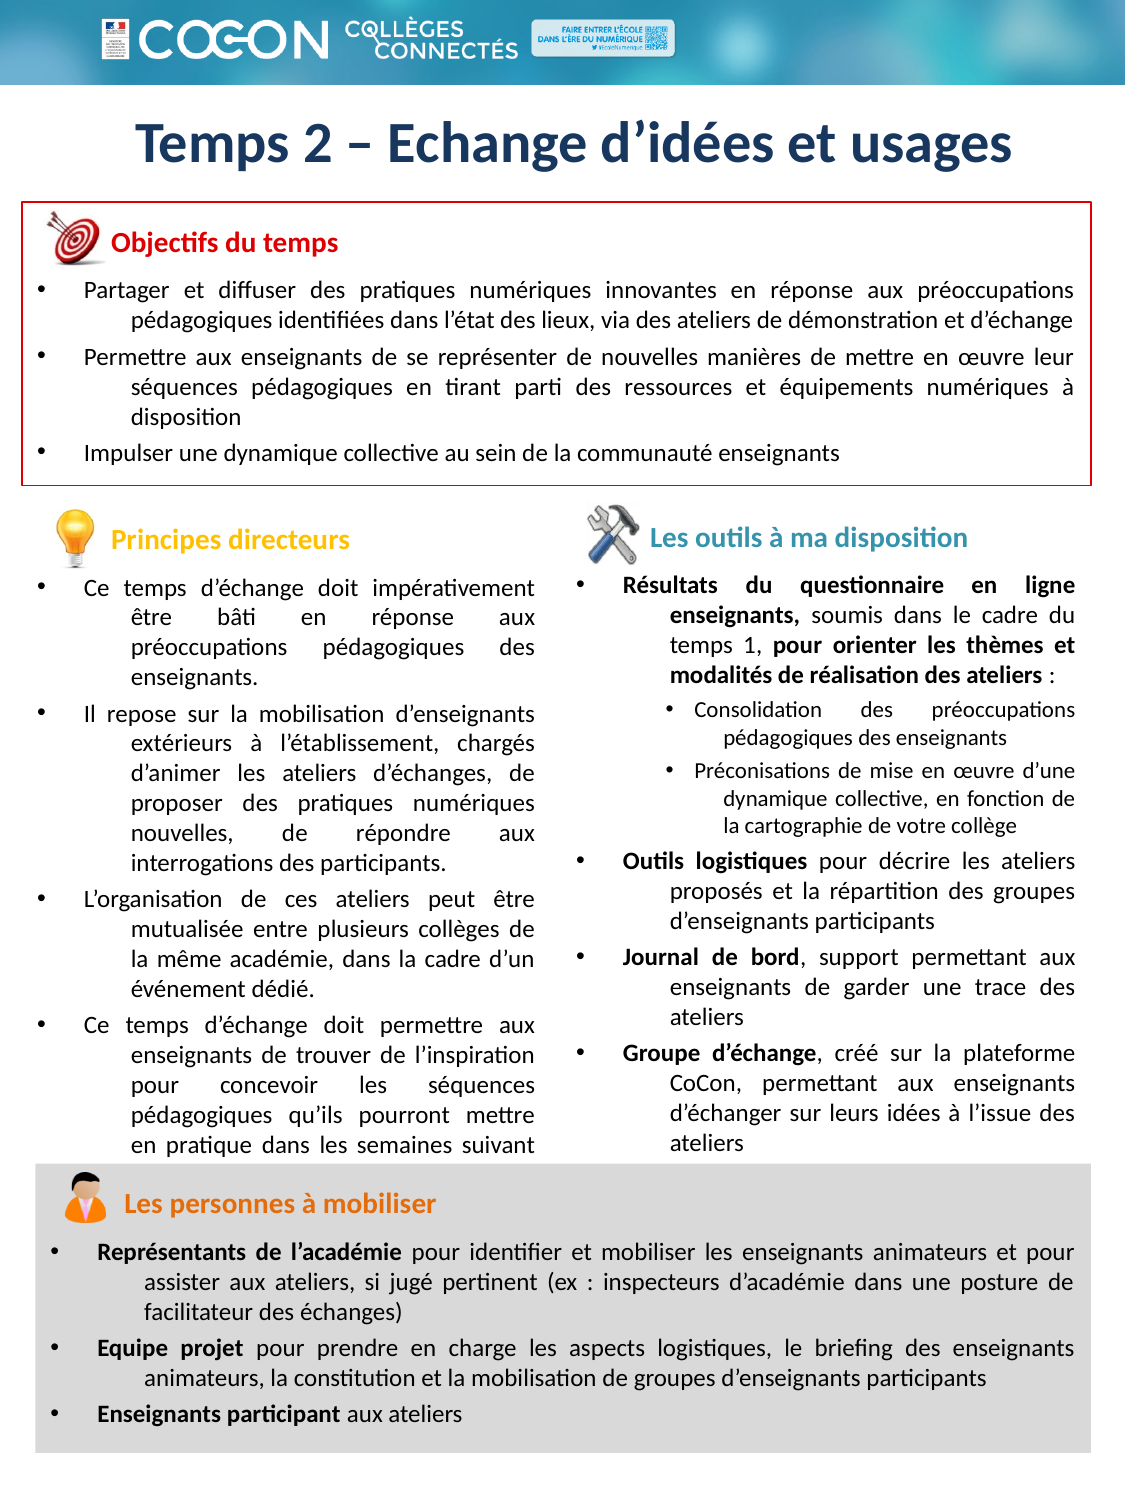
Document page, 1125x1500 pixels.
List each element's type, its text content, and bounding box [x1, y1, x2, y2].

picture [0, 0, 1125, 85]
picture [65, 1172, 106, 1223]
picture [586, 501, 640, 566]
title Temps 2 – Echange d’idées et usages [0, 88, 1125, 190]
text_box Les outils à ma disposition Résultats du questionnaire en ligne enseignants, soumis dans le cadre du temps 1, pour orienter les thèmes et modalités de réalisation des ateliers : Consolidation des préoccupations pédagogiques des enseignants Préconisations de mise en œuvre d’une dynamique collective, en fonction de la cartographie de votre collège Outils logistiques pour décrire les ateliers proposés et la répartition des groupes d’enseignants participants Journal de bord, support permettant aux enseignants de garder une trace des ateliers Groupe d’échange, créé sur la plateforme CoCon, permettant aux enseignants d’échanger sur leurs idées à l’issue des ateliers [560, 496, 1091, 935]
picture [54, 509, 97, 569]
text_box Les personnes à mobiliser Représentants de l’académie pour identifier et mobiliser les enseignants animateurs et pour assister aux ateliers, si jugé pertinent (ex : inspecteurs d’académie dans une posture de facilitateur des échanges) Equipe projet pour prendre en charge les aspects logistiques, le briefing des enseignants animateurs, la constitution et la mobilisation de groupes d’enseignants participants Enseignants participant aux ateliers [35, 1163, 1091, 1453]
picture [43, 208, 106, 268]
text_box Principes directeurs Ce temps d’échange doit impérativement être bâti en réponse aux préoccupations pédagogiques des enseignants. Il repose sur la mobilisation d’enseignants extérieurs à l’établissement, chargés d’animer les ateliers d’échanges, de proposer des pratiques numériques nouvelles, de répondre aux interrogations des participants. L’organisation de ces ateliers peut être mutualisée entre plusieurs collèges de la même académie, dans la cadre d’un événement dédié. Ce temps d’échange doit permettre aux enseignants de trouver de l’inspiration pour concevoir les séquences pédagogiques qu’ils pourront mettre en pratique dans les semaines suivant les ateliers. [22, 498, 551, 1235]
text_box Objectifs du temps Partager et diffuser des pratiques numériques innovantes en réponse aux préoccupations pédagogiques identifiées dans l’état des lieux, via des ateliers de démonstration et d’échange Permettre aux enseignants de se représenter de nouvelles manières de mettre en œuvre leur séquences pédagogiques en tirant parti des ressources et équipements numériques à disposition Impulser une dynamique collective au sein de la communauté enseignants [22, 201, 1092, 486]
